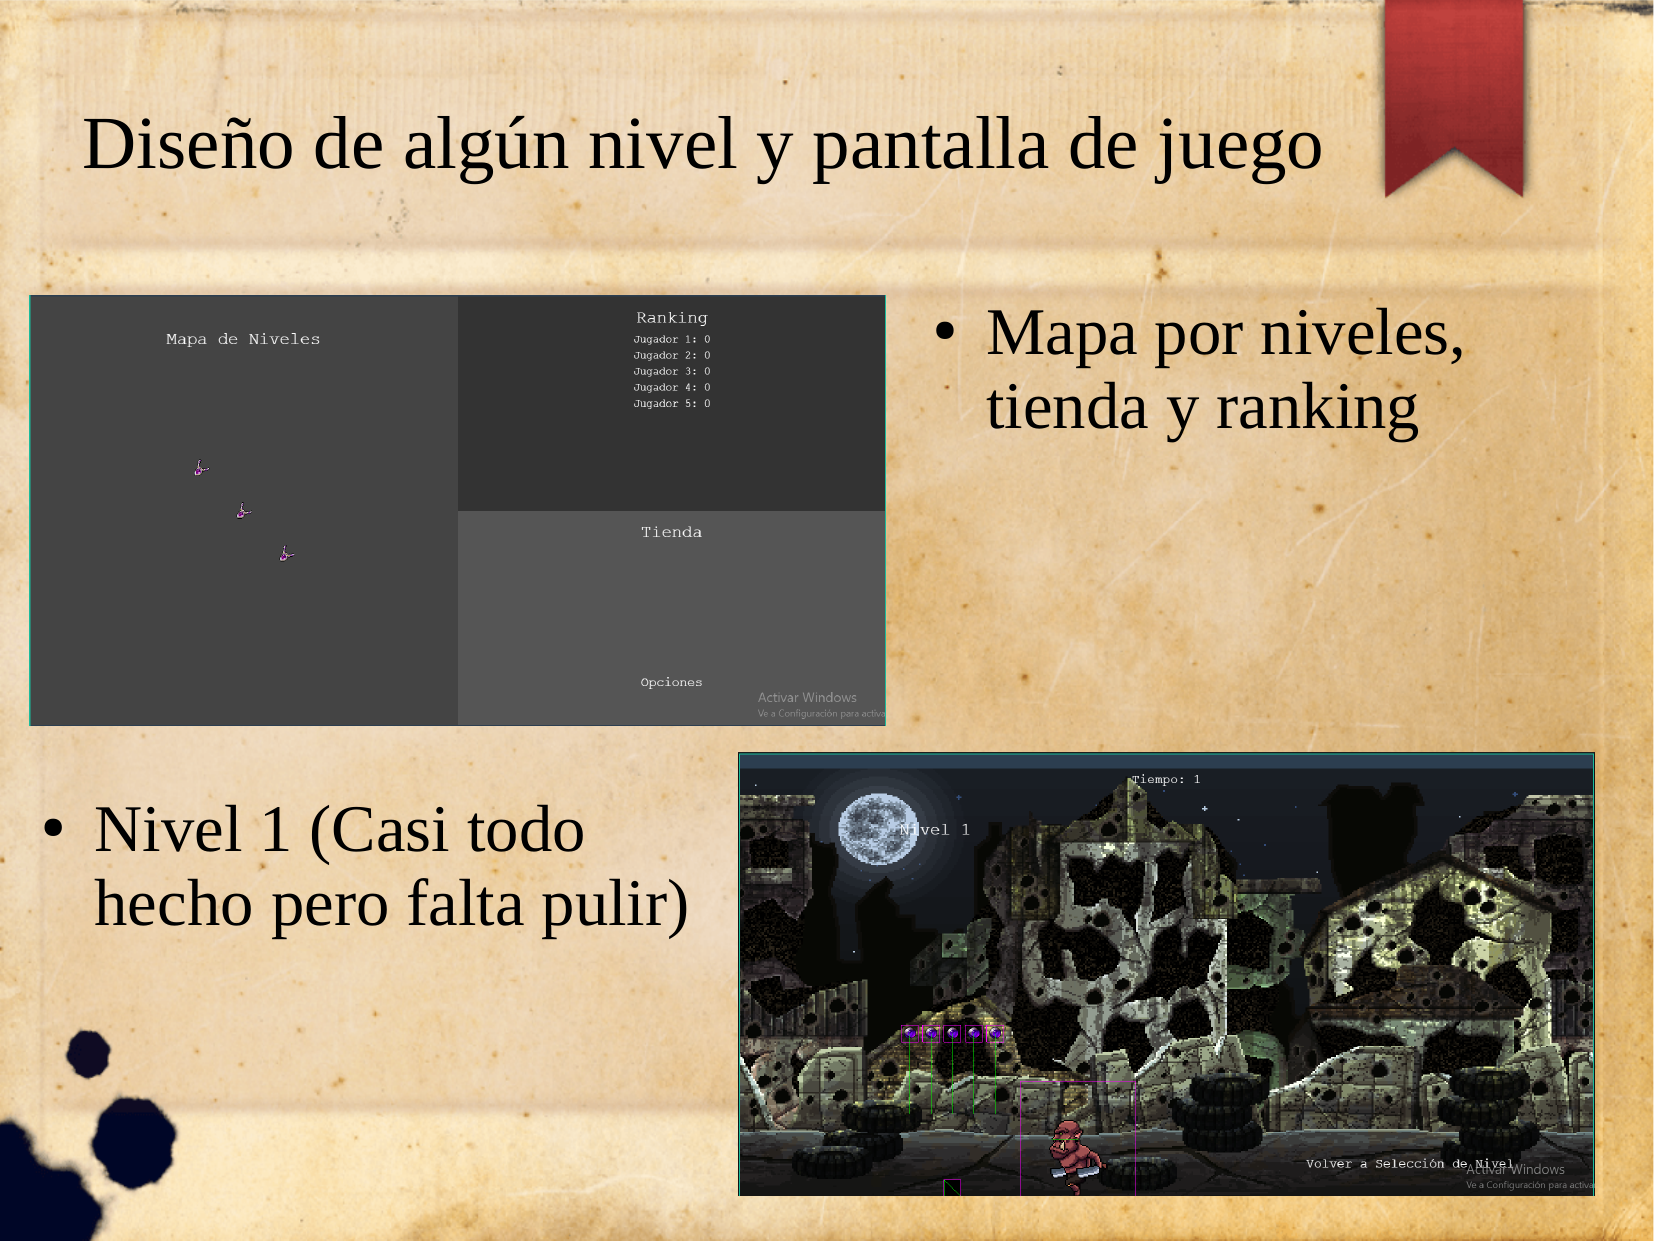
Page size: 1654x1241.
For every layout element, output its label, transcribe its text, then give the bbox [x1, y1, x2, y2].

picture [0, 0, 1654, 1241]
list Nivel 1 (Casi todo hecho pero falta pulir) [23, 792, 739, 1093]
title Diseño de algún nivel y pantalla de juego [82, 49, 1347, 237]
list Mapa por niveles, tienda y ranking [915, 295, 1630, 596]
